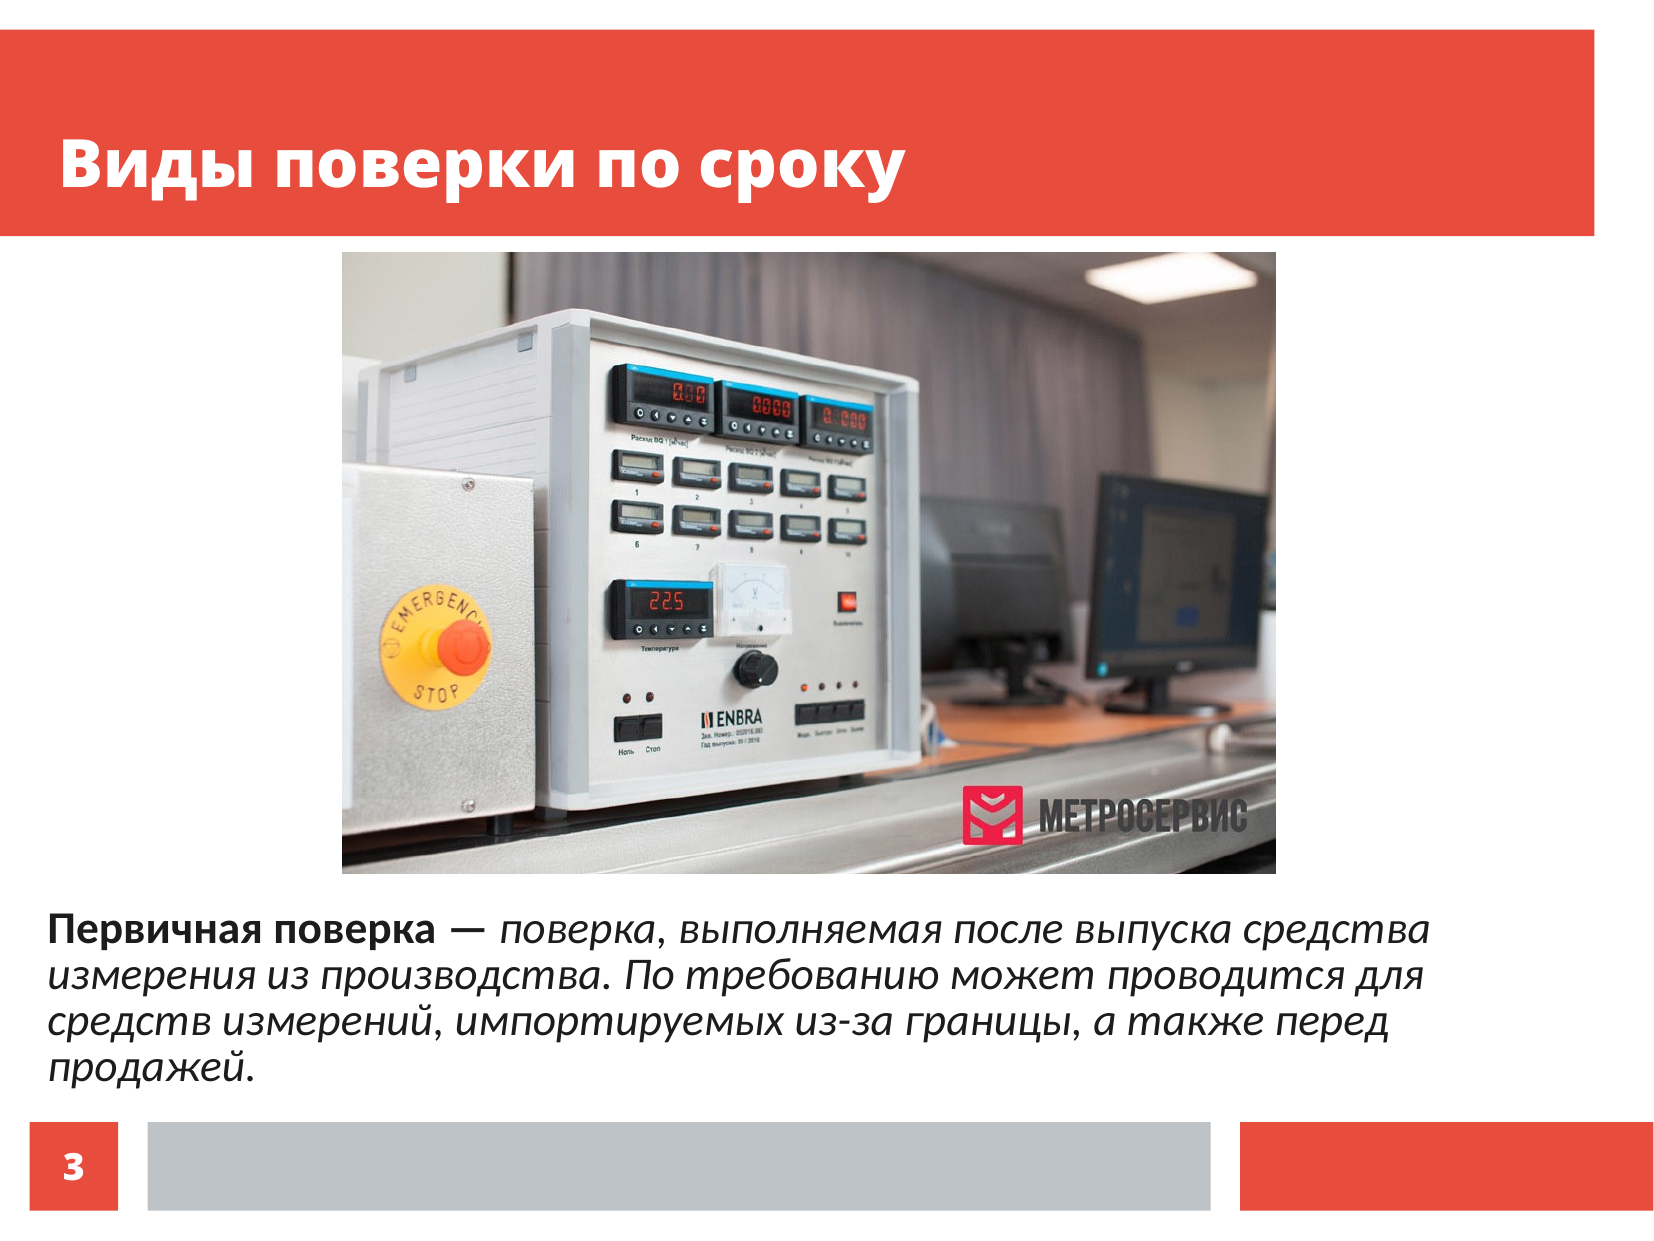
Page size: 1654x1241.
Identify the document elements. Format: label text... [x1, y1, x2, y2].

title Виды поверки по сроку [59, 59, 1595, 207]
list Первичная поверка — поверка, выполняемая после выпуска средства измерения из производства. По требованию может проводится для средств измерений, импортируемых из-за границы, а также перед продажей. [47, 909, 1565, 1093]
picture [342, 252, 1276, 875]
